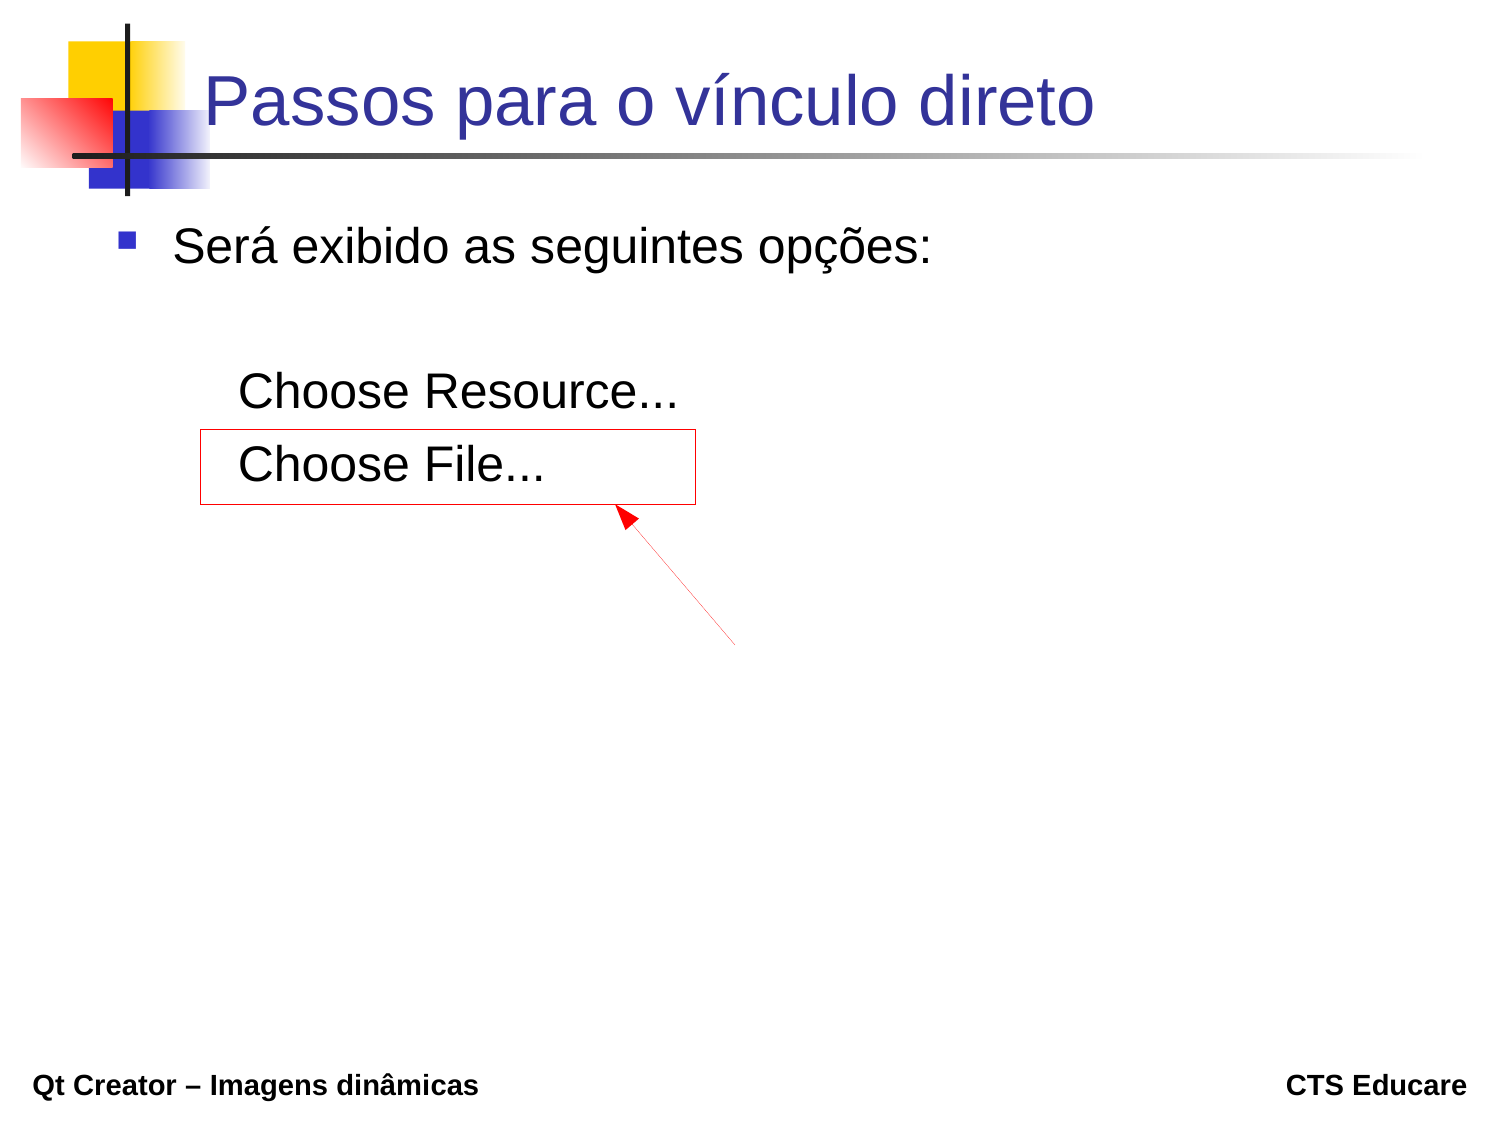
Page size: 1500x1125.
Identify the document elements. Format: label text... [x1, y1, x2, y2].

title Passos para o vínculo direto [188, 46, 1468, 149]
list Será exibido as seguintes opções: Choose Resource... Choose File... [100, 206, 1447, 1024]
